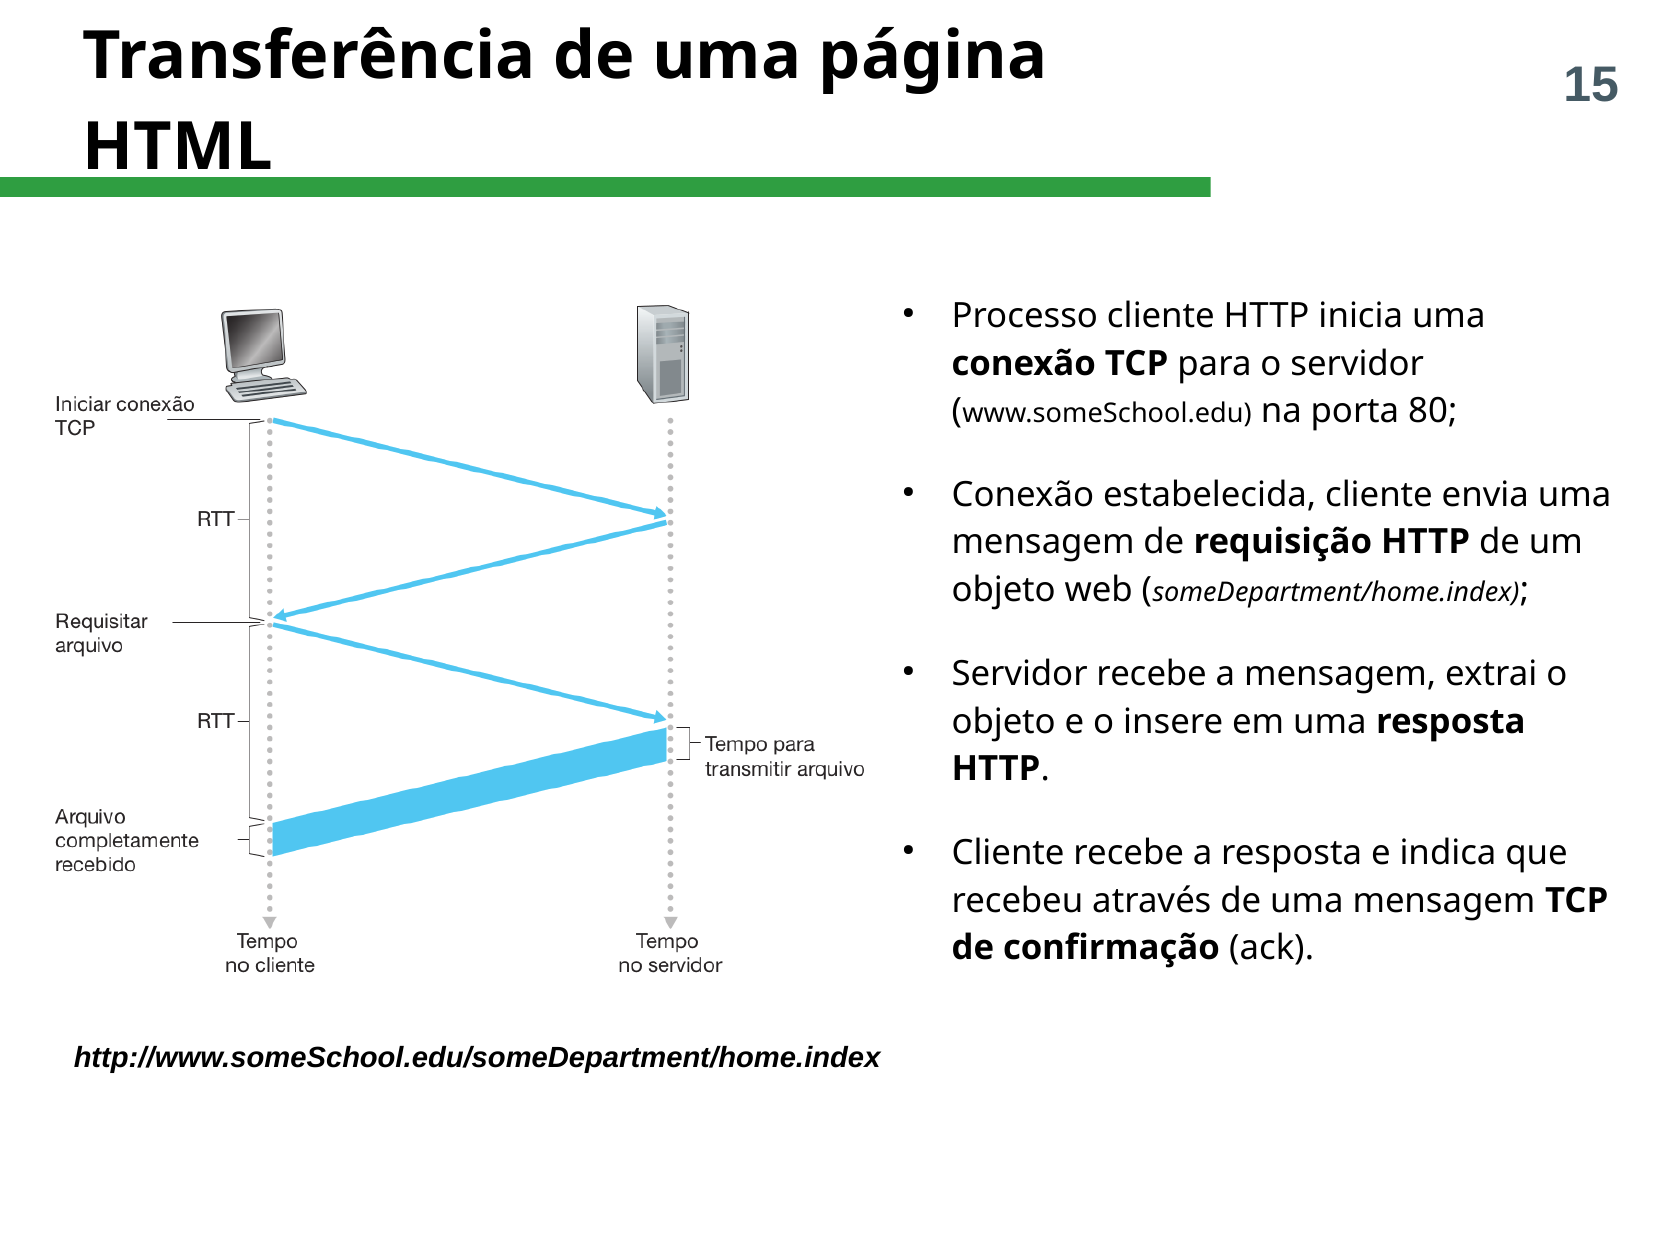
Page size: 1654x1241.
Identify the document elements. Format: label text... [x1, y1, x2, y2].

text_box http://www.someSchool.edu/someDepartment/home.index [59, 1033, 916, 1093]
picture [29, 286, 886, 1034]
list Processo cliente HTTP inicia uma conexão TCP para o servidor (www.someSchool.edu) na porta 80; Conexão estabelecida, cliente envia uma mensagem de requisição HTTP de um objeto web (someDepartment/home.index); Servidor recebe a mensagem, extrai o objeto e o insere em uma resposta HTTP. Cliente recebe a resposta e indica que recebeu através de uma mensagem TCP de confirmação (ack). [886, 290, 1613, 1010]
title Transferência de uma página HTML [82, 0, 1211, 202]
